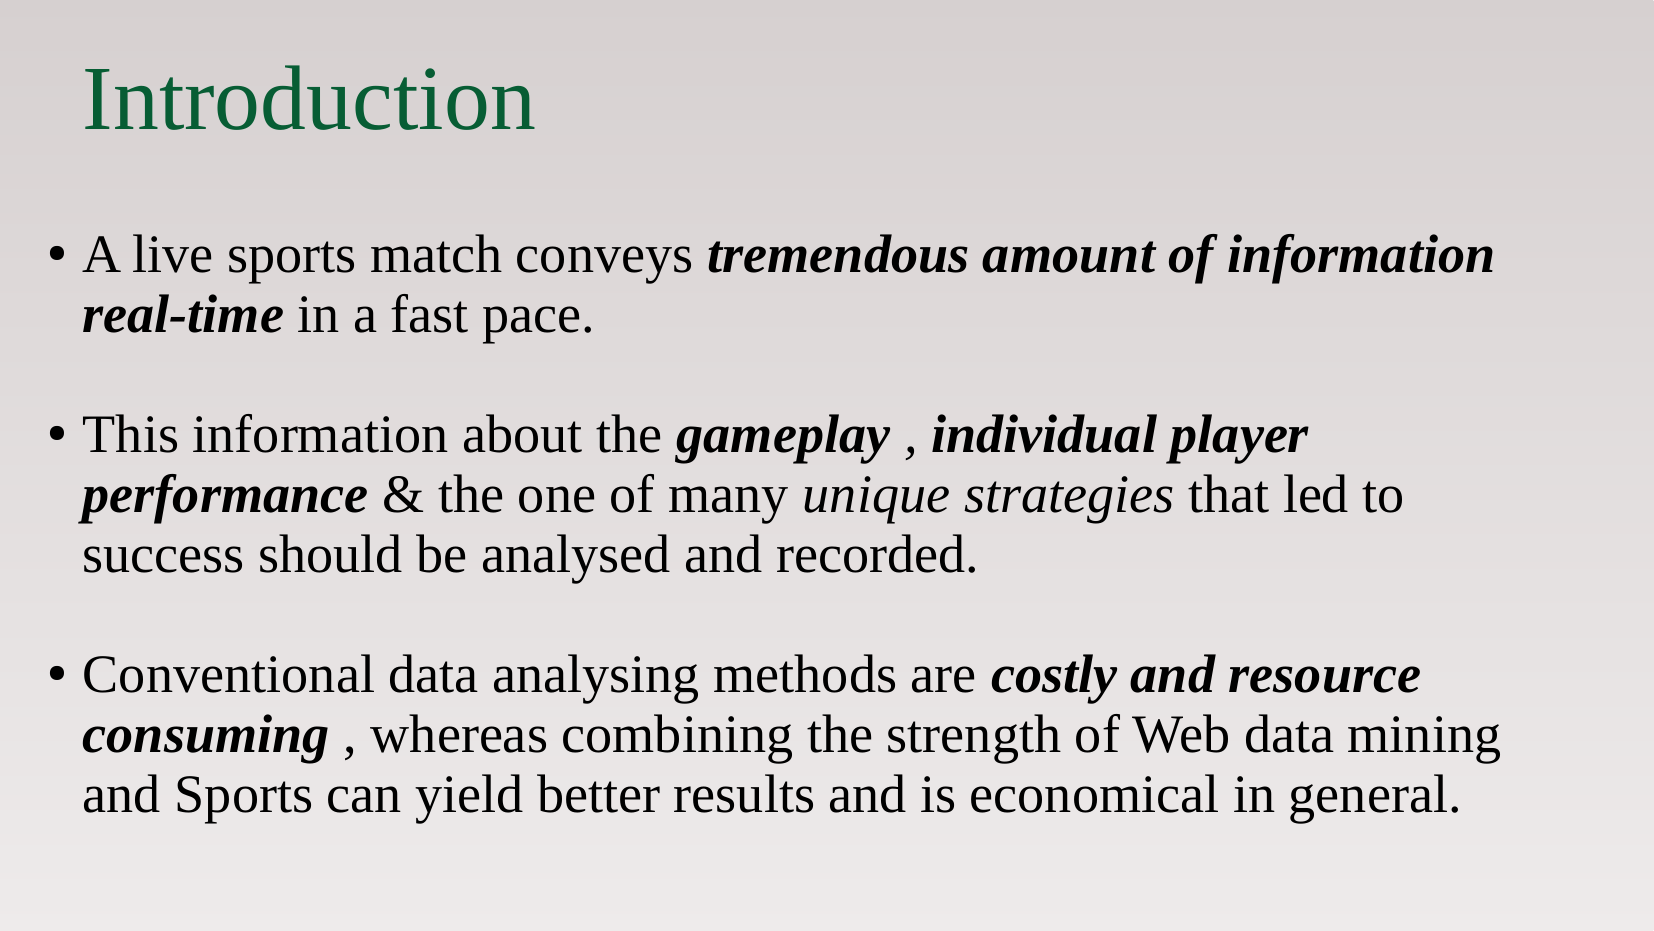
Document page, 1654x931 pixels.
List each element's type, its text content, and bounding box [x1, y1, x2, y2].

subtitle A live sports match conveys tremendous amount of information real-time in a fast pace. This information about the gameplay , individual player performance & the one of many unique strategies that led to success should be analysed and recorded. Conventional data analysing methods are costly and resource consuming , whereas combining the strength of Web data mining and Sports can yield better results and is economical in general. [47, 163, 1536, 931]
title Introduction [82, 21, 1571, 177]
